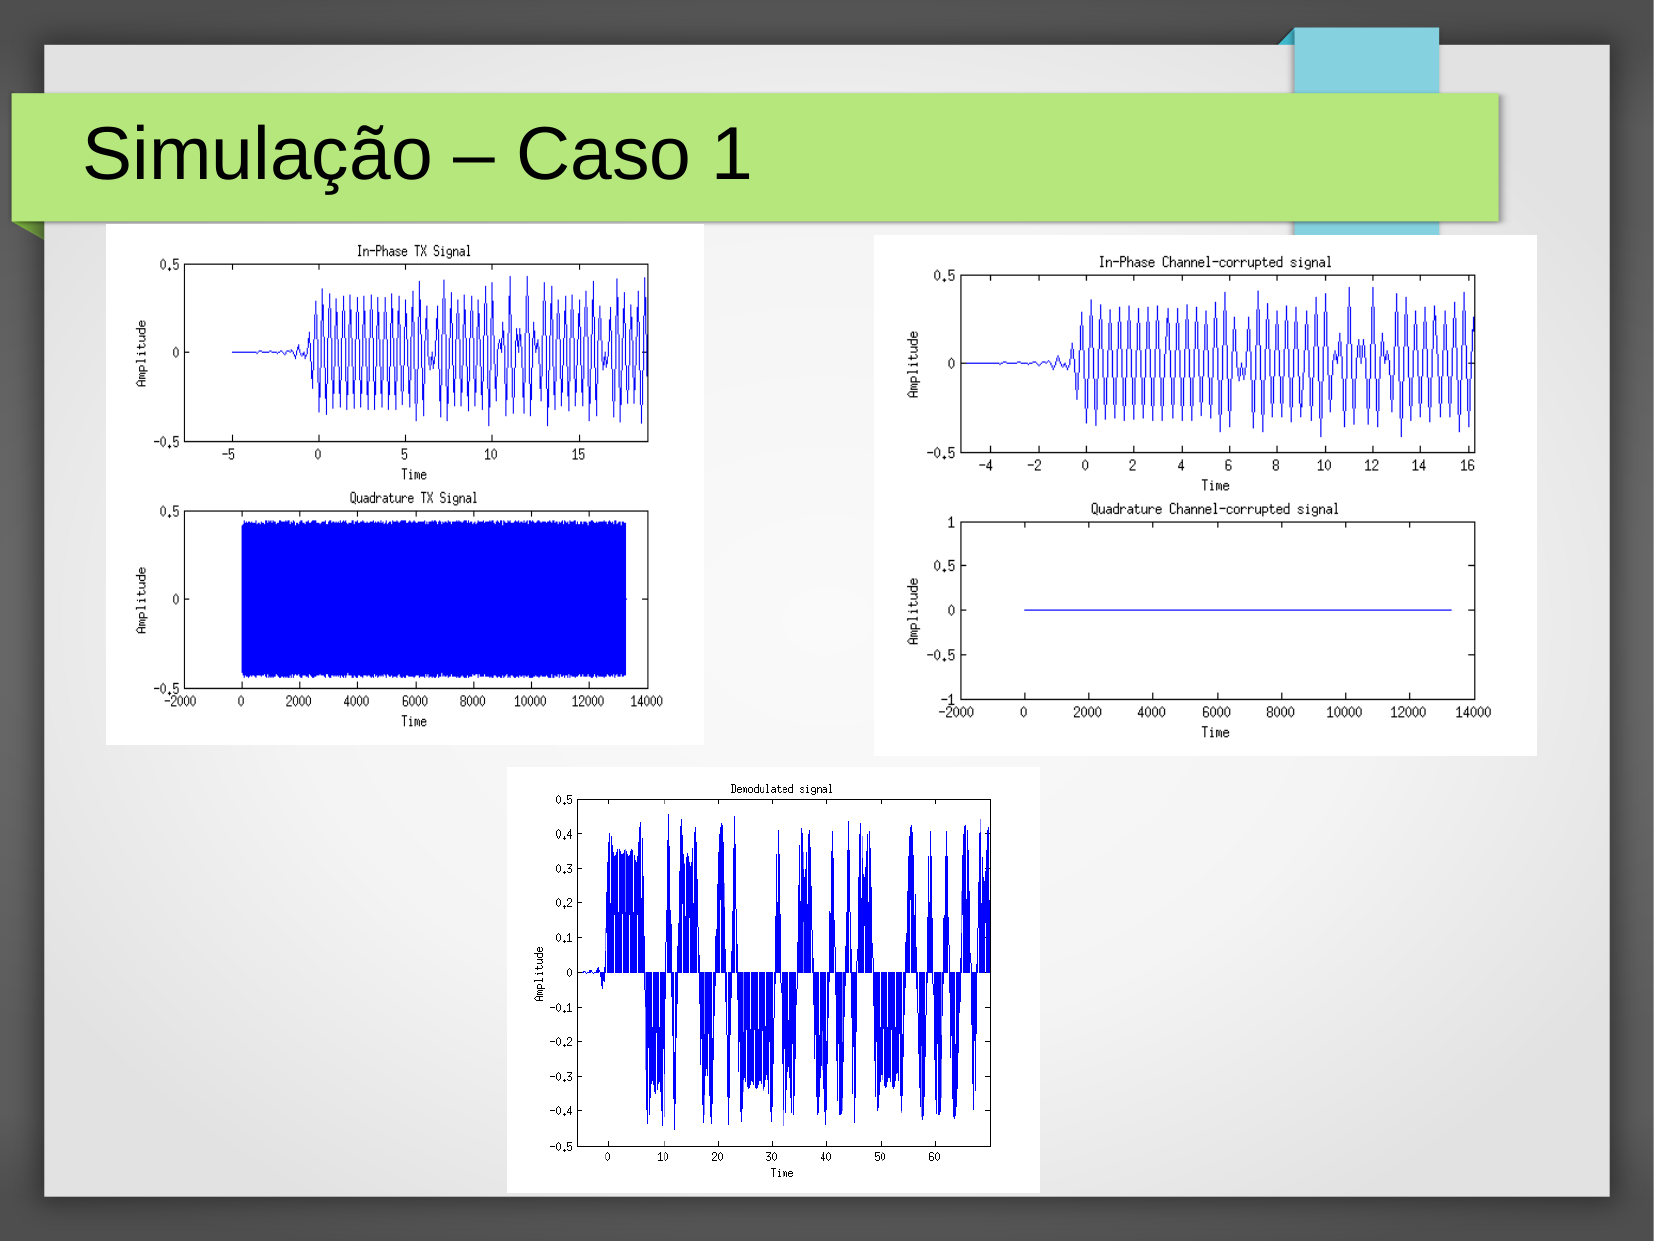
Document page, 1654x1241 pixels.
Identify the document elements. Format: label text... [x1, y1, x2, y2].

title Simulação – Caso 1 [82, 94, 1264, 213]
picture [0, 0, 1654, 1241]
